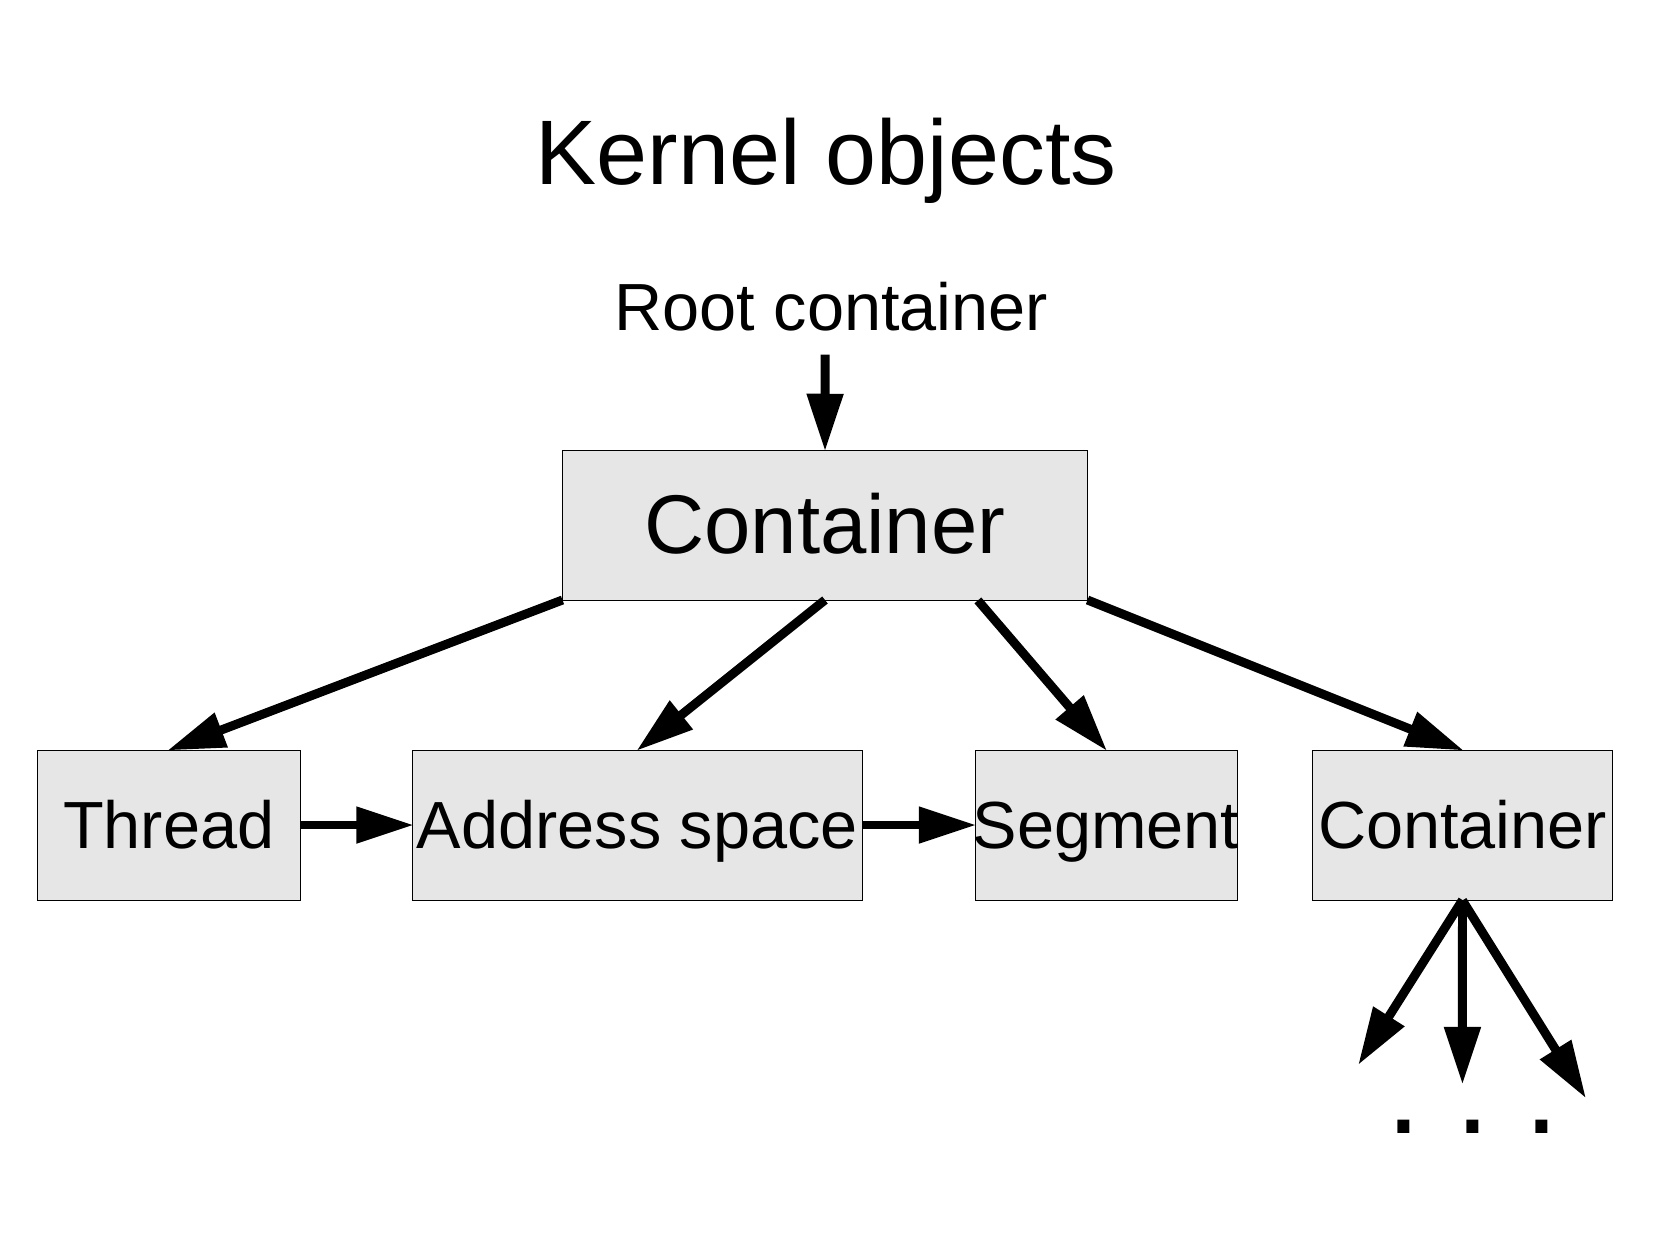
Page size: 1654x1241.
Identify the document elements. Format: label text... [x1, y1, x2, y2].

text_box Address space [412, 750, 863, 901]
text_box Segment [975, 750, 1238, 901]
title Kernel objects [82, 49, 1571, 257]
text_box Root container [600, 262, 1063, 353]
text_box Thread [37, 750, 301, 901]
text_box Container [1312, 750, 1613, 901]
text_box Container [562, 450, 1088, 601]
text_box . . . [1371, 1012, 1576, 1168]
